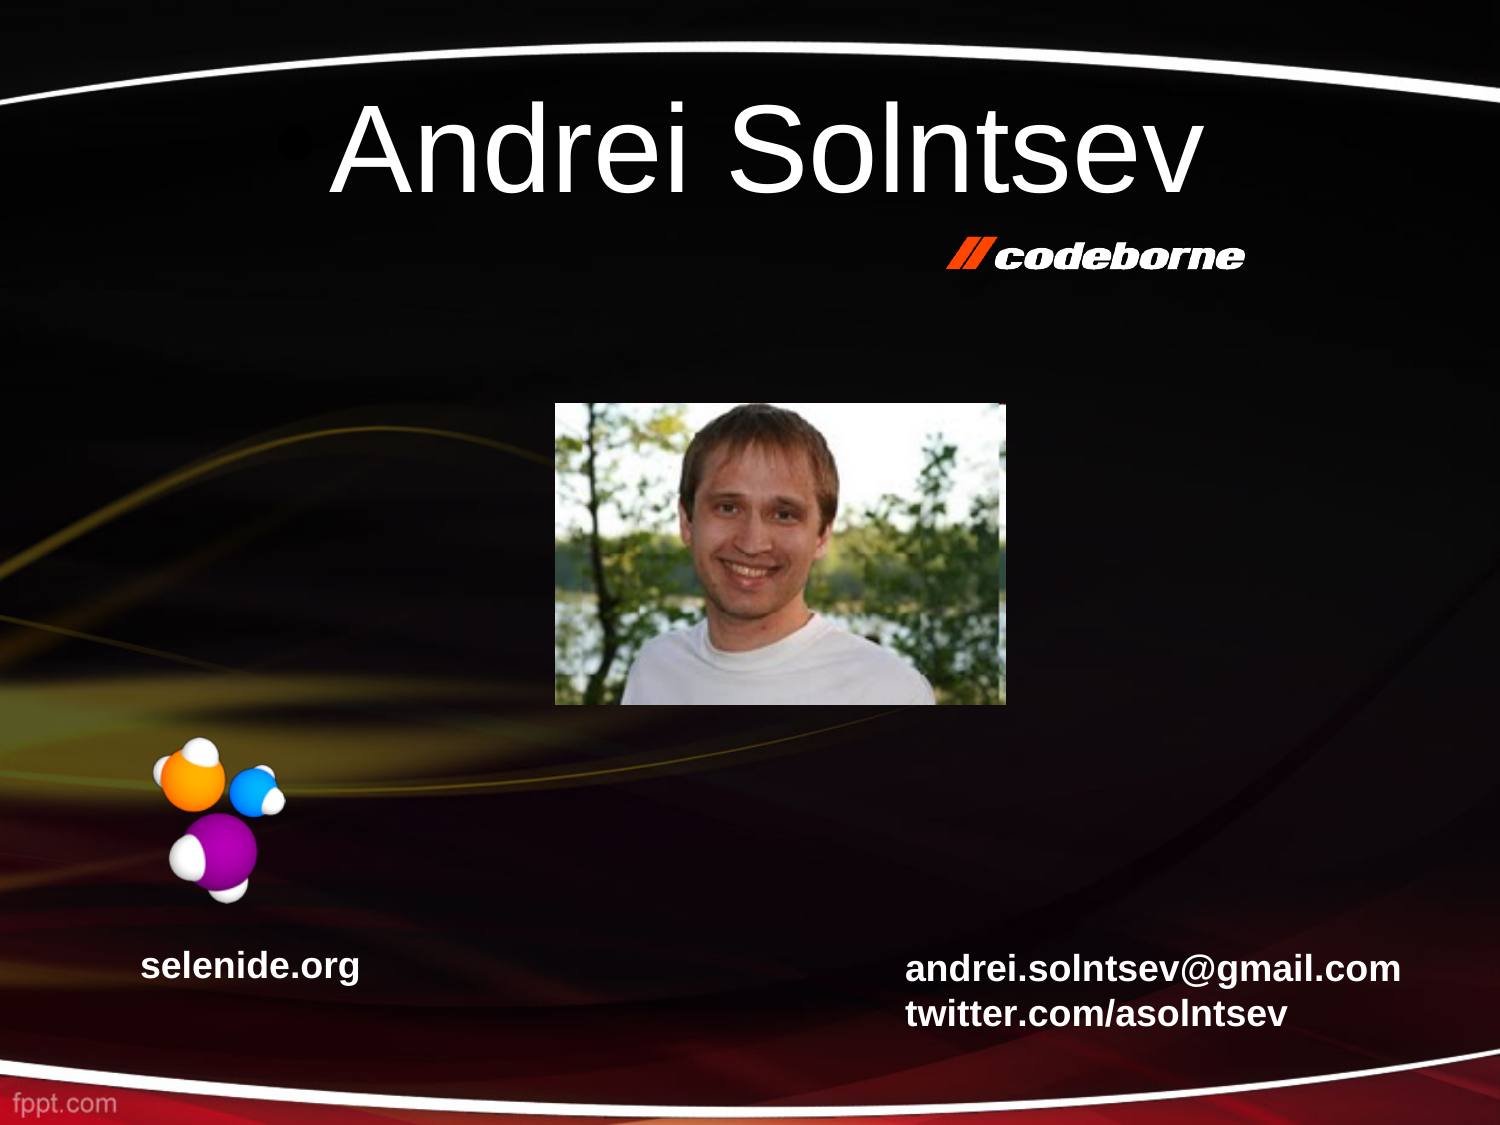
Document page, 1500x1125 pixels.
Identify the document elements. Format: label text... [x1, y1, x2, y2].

text_box andrei.solntsev@gmail.com twitter.com/asolntsev [854, 935, 1420, 1019]
picture [0, 0, 1500, 1125]
list Andrei Solntsev [258, 59, 1221, 225]
text_box selenide.org [90, 922, 655, 1005]
